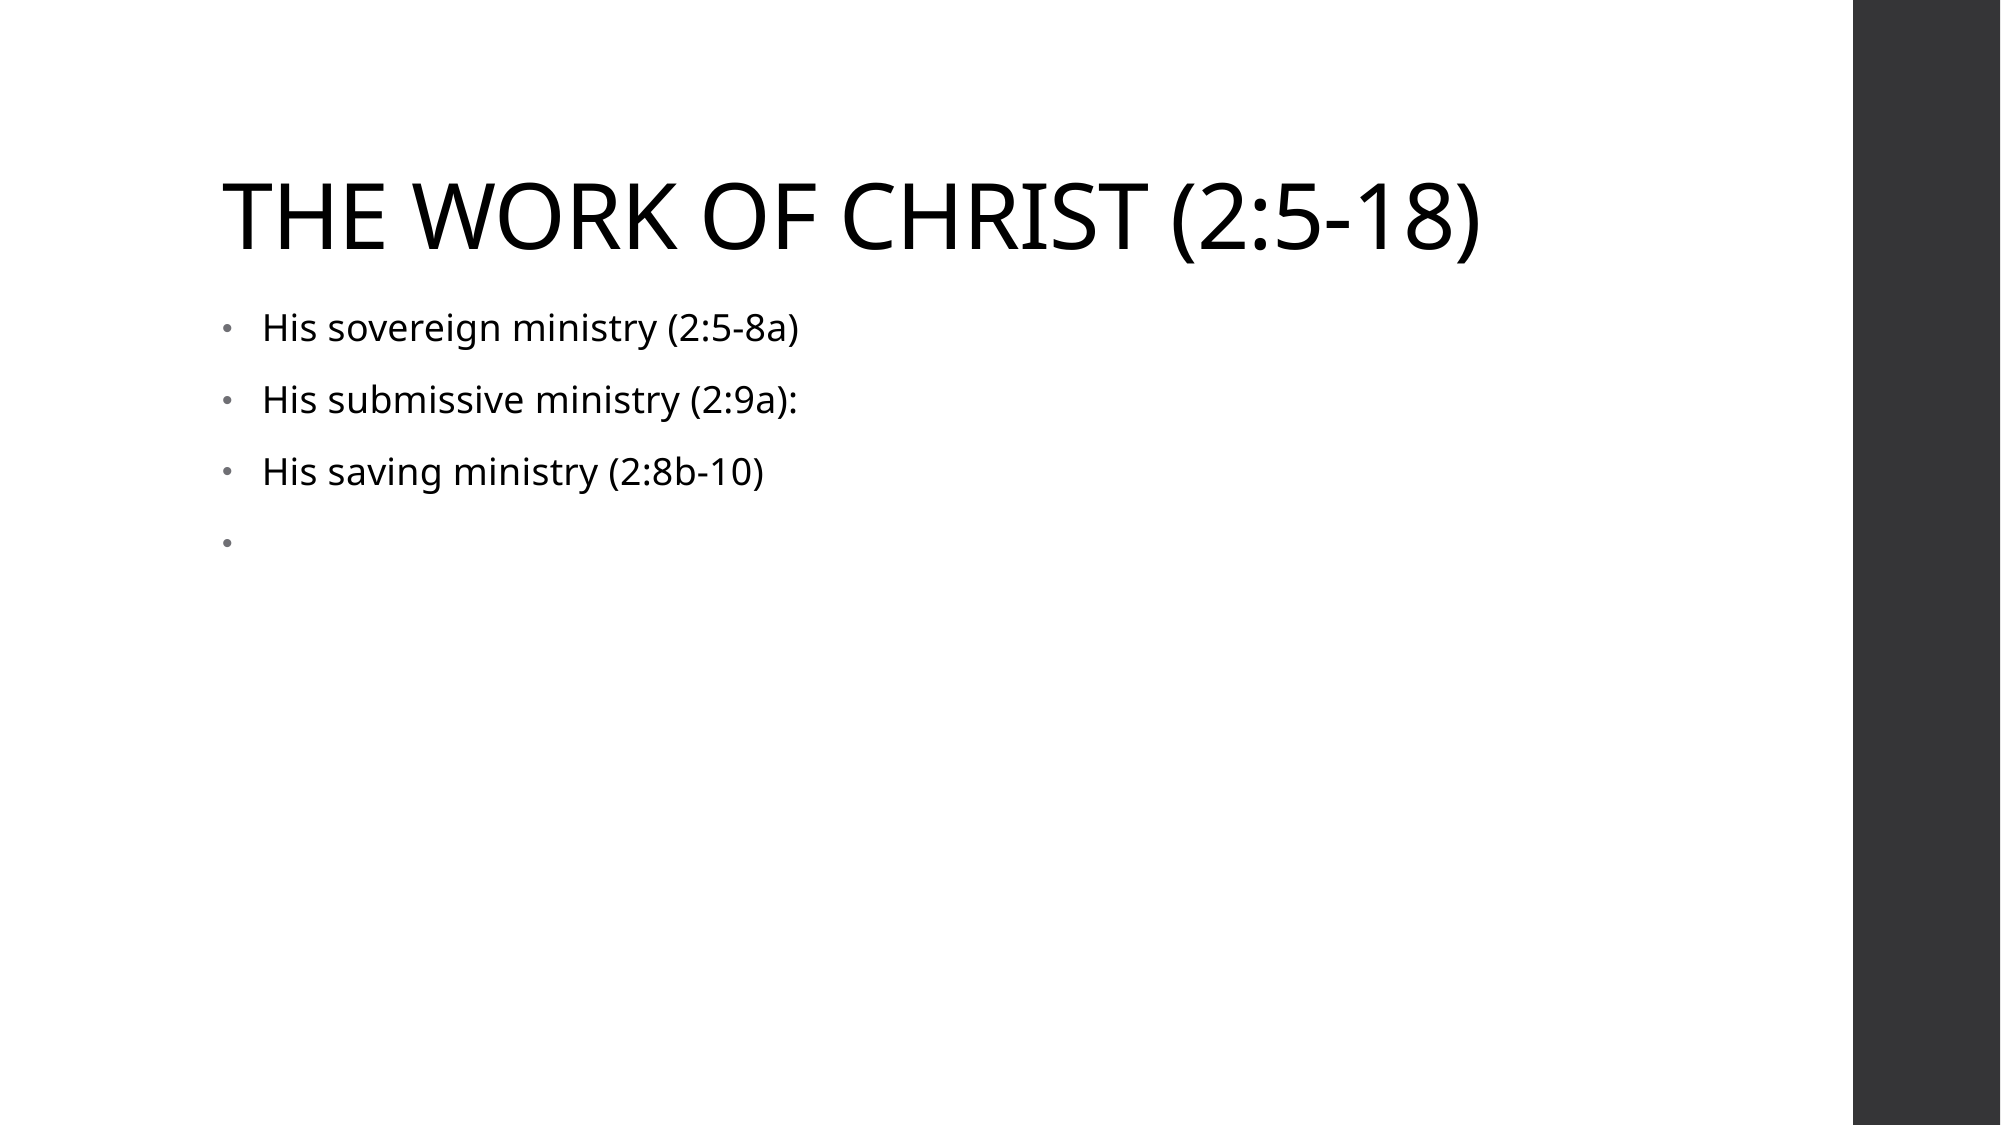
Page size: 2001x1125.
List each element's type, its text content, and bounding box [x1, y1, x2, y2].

title THE WORK OF CHRIST (2:5-18) [206, 60, 1797, 278]
list His sovereign ministry (2:5-8a) His submissive ministry (2:9a): His saving ministry (2:8b-10) [206, 299, 1617, 1014]
